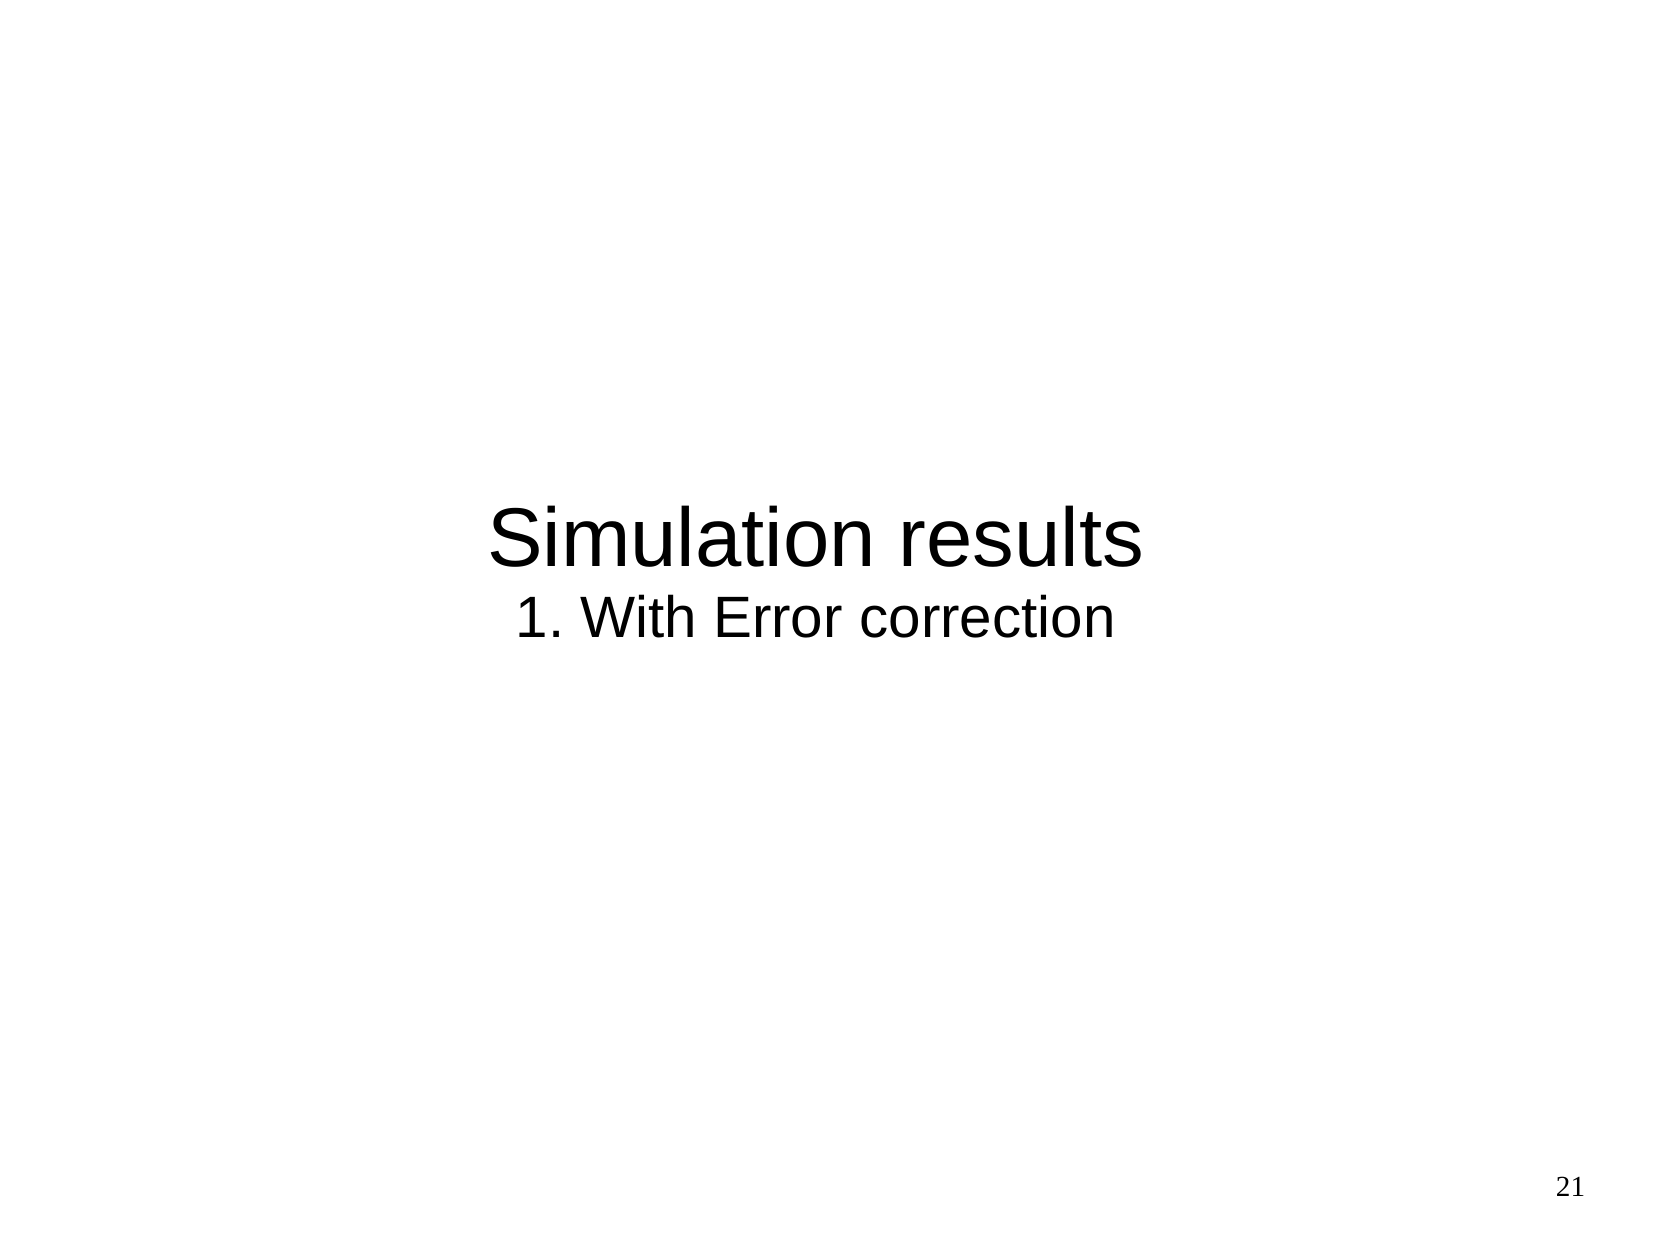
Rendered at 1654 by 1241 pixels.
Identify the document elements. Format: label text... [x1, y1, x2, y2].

subtitle Simulation results 1. With Error correction [71, 466, 1561, 676]
